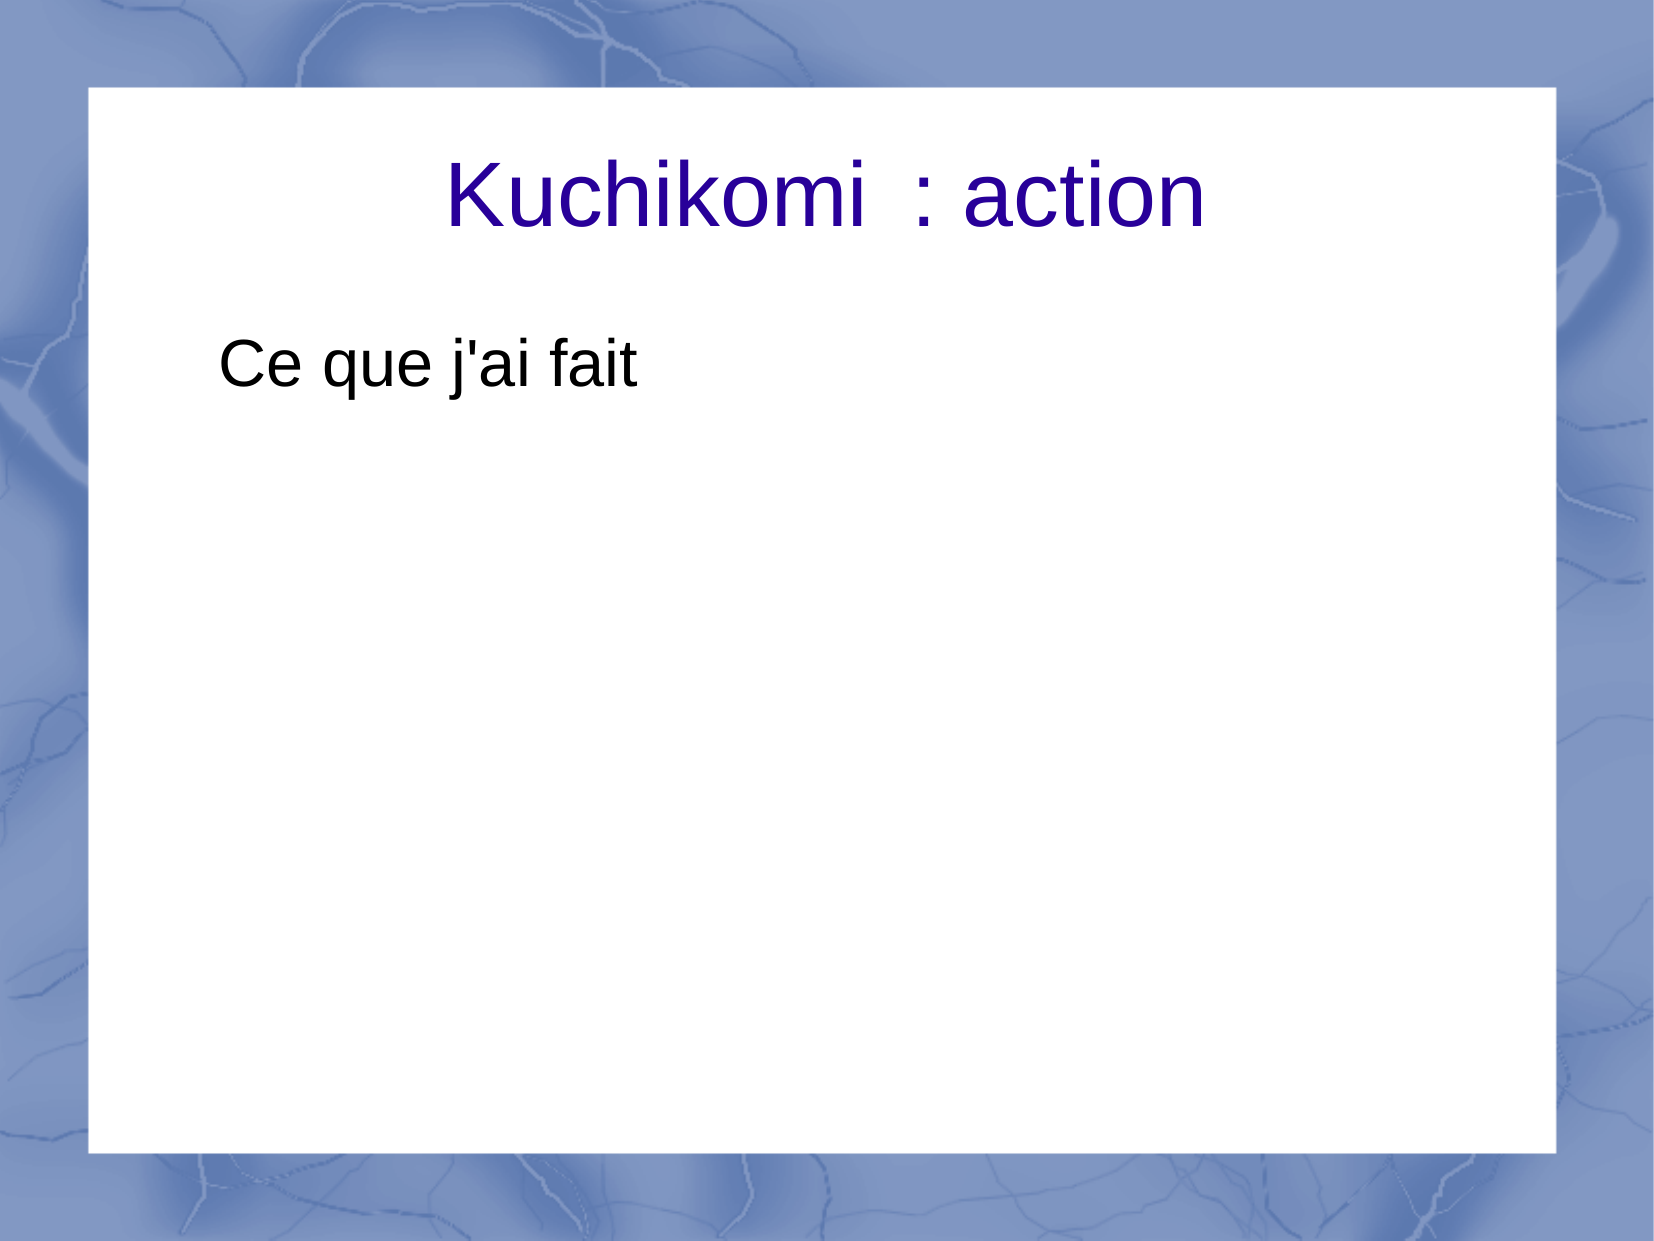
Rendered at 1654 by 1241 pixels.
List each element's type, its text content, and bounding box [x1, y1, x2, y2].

title Kuchikomi : action [118, 90, 1536, 298]
list Ce que j'ai fait [147, 325, 1506, 1045]
picture [0, 0, 1654, 1241]
